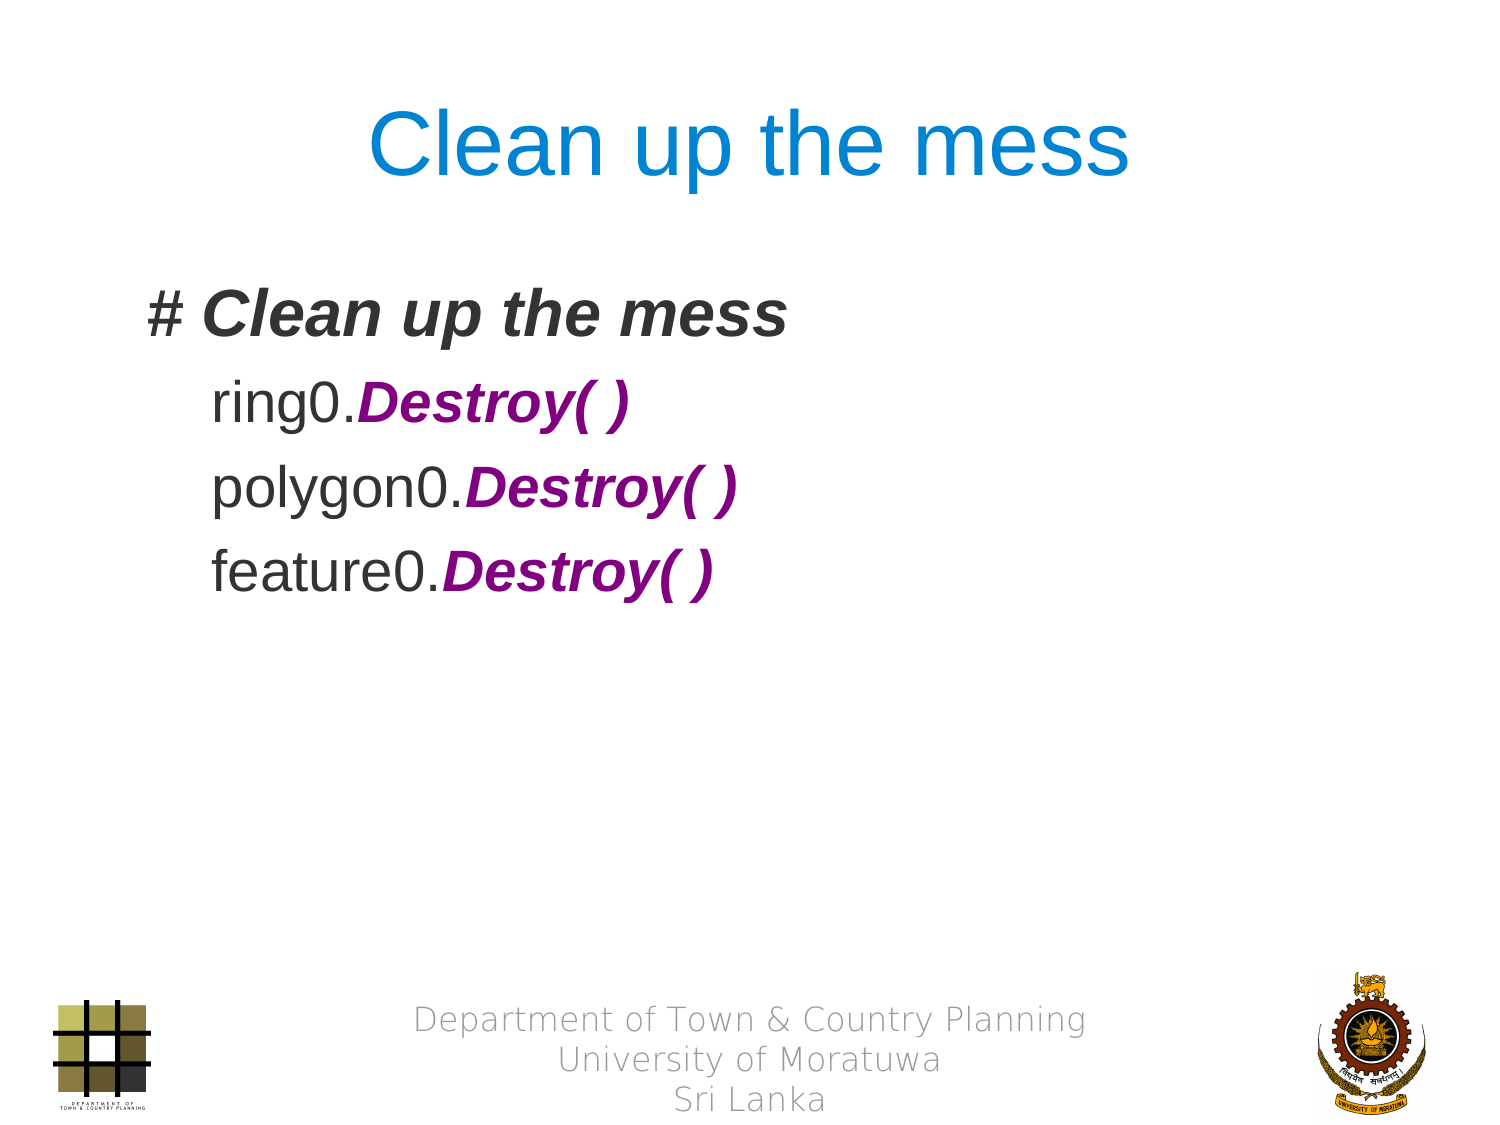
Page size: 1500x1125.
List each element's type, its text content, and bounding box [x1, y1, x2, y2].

list # Clean up the mess ring0.Destroy( ) polygon0.Destroy( ) feature0.Destroy( ) [75, 262, 1426, 916]
picture [1312, 966, 1435, 1125]
title Clean up the mess [75, 45, 1426, 233]
picture [53, 1000, 151, 1110]
